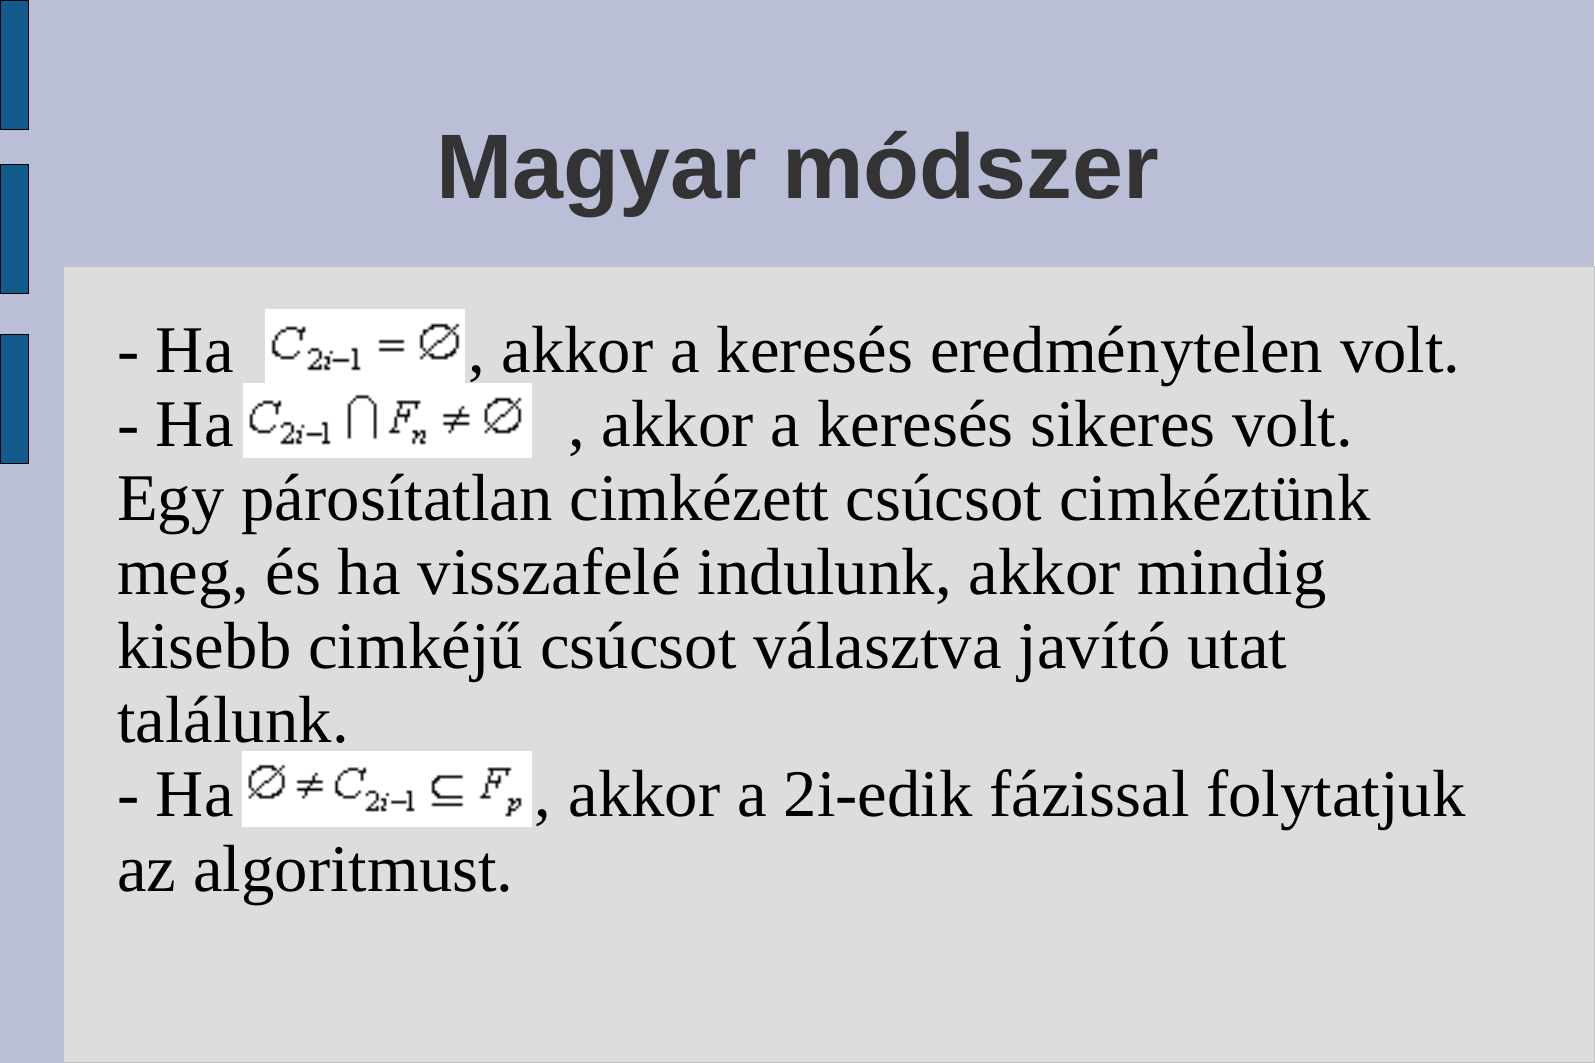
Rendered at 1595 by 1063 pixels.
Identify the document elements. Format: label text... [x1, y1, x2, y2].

picture [242, 751, 532, 827]
subtitle - Ha , akkor a keresés eredménytelen volt. - Ha , akkor a keresés sikeres volt. Egy párosítatlan cimkézett csúcsot cimkéztünk meg, és ha visszafelé indulunk, akkor mindig kisebb cimkéjű csúcsot választva javító utat találunk. - Ha , akkor a 2i-edik fázissal folytatjuk az algoritmust. [117, 302, 1479, 990]
title Magyar módszer [117, 85, 1479, 249]
picture [243, 309, 532, 458]
